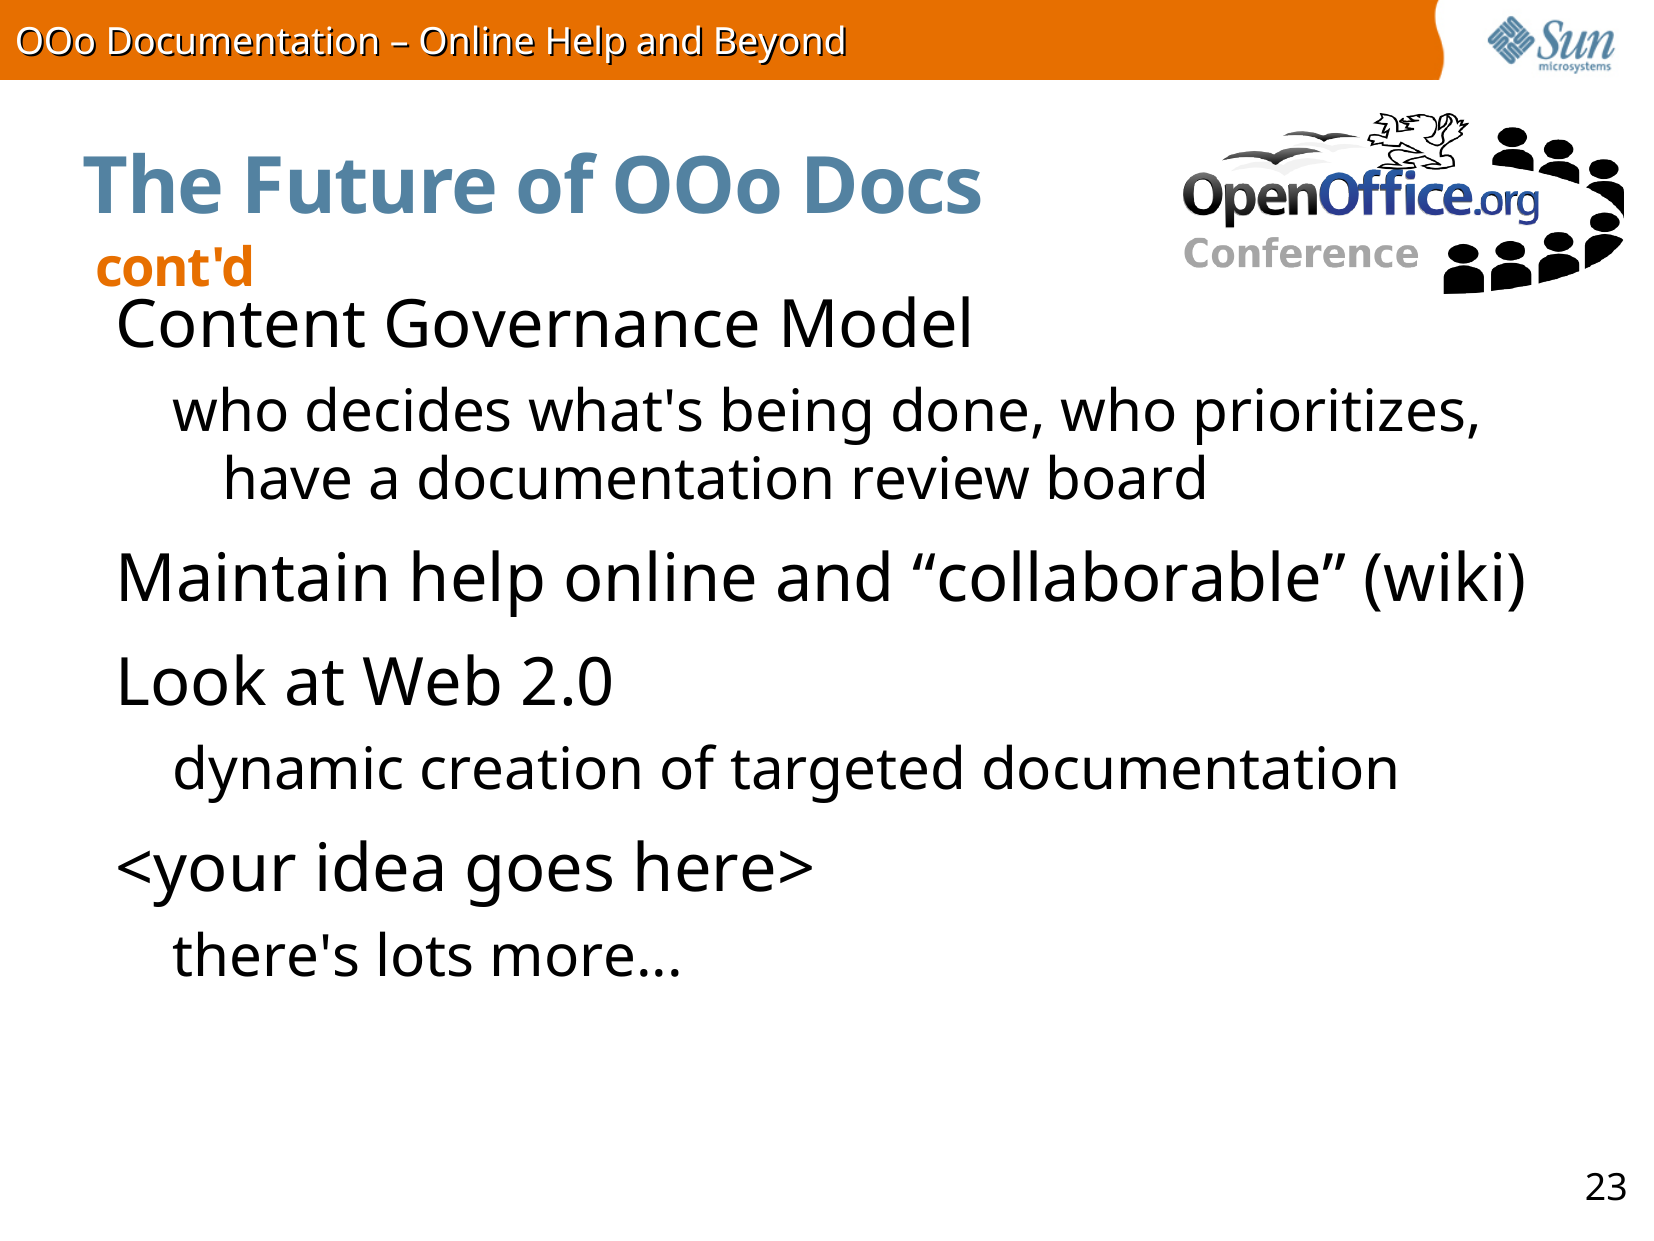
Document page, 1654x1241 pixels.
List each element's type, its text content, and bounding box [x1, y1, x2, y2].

picture [0, 0, 1654, 80]
picture [1183, 113, 1624, 294]
title The Future of OOo Docs cont'd [82, 135, 1585, 275]
list Content Governance Model who decides what's being done, who prioritizes, have a documentation review board Maintain help online and “collaborable” (wiki) Look at Web 2.0 dynamic creation of targeted documentation <your idea goes here> there's lots more... [96, 285, 1599, 1221]
